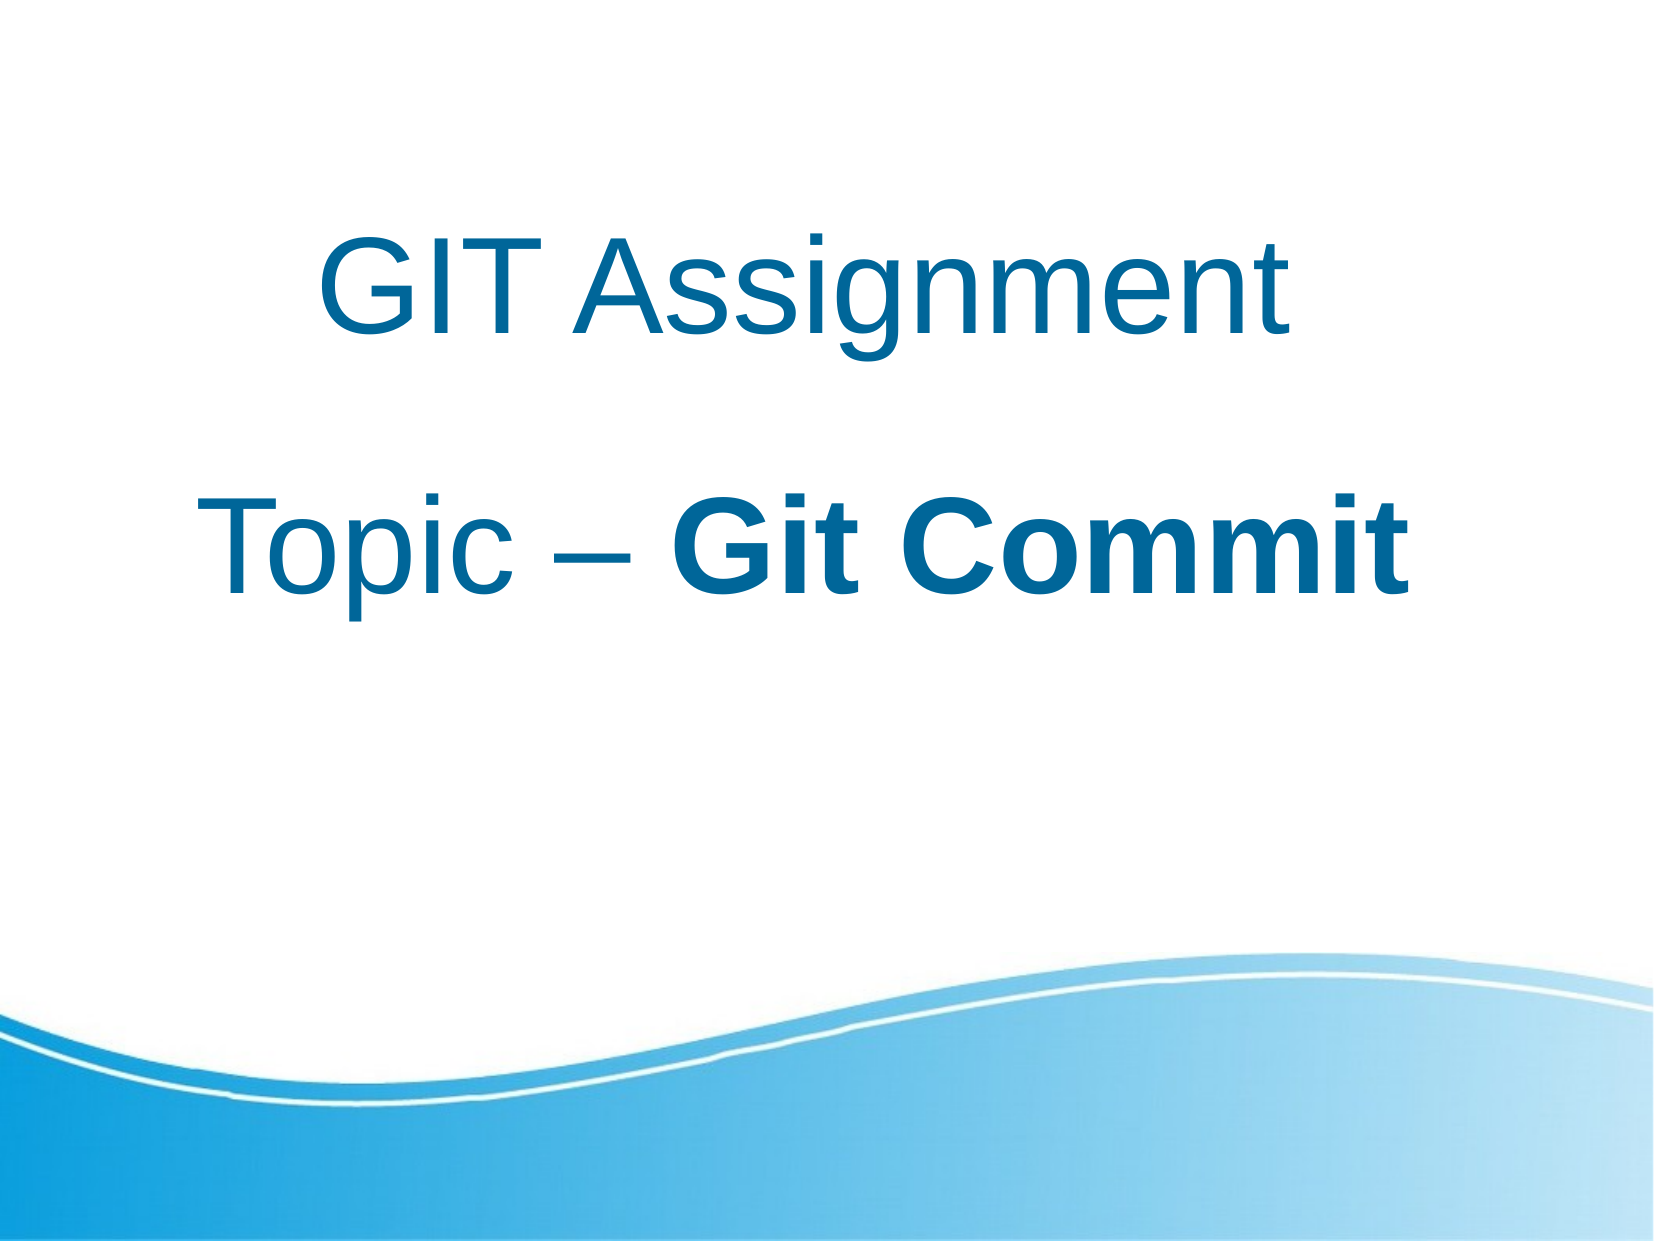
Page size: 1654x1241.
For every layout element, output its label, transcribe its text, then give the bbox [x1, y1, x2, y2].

picture [0, 952, 1654, 1241]
title GIT Assignment [59, 182, 1548, 390]
title Topic – Git Commit [59, 442, 1548, 650]
